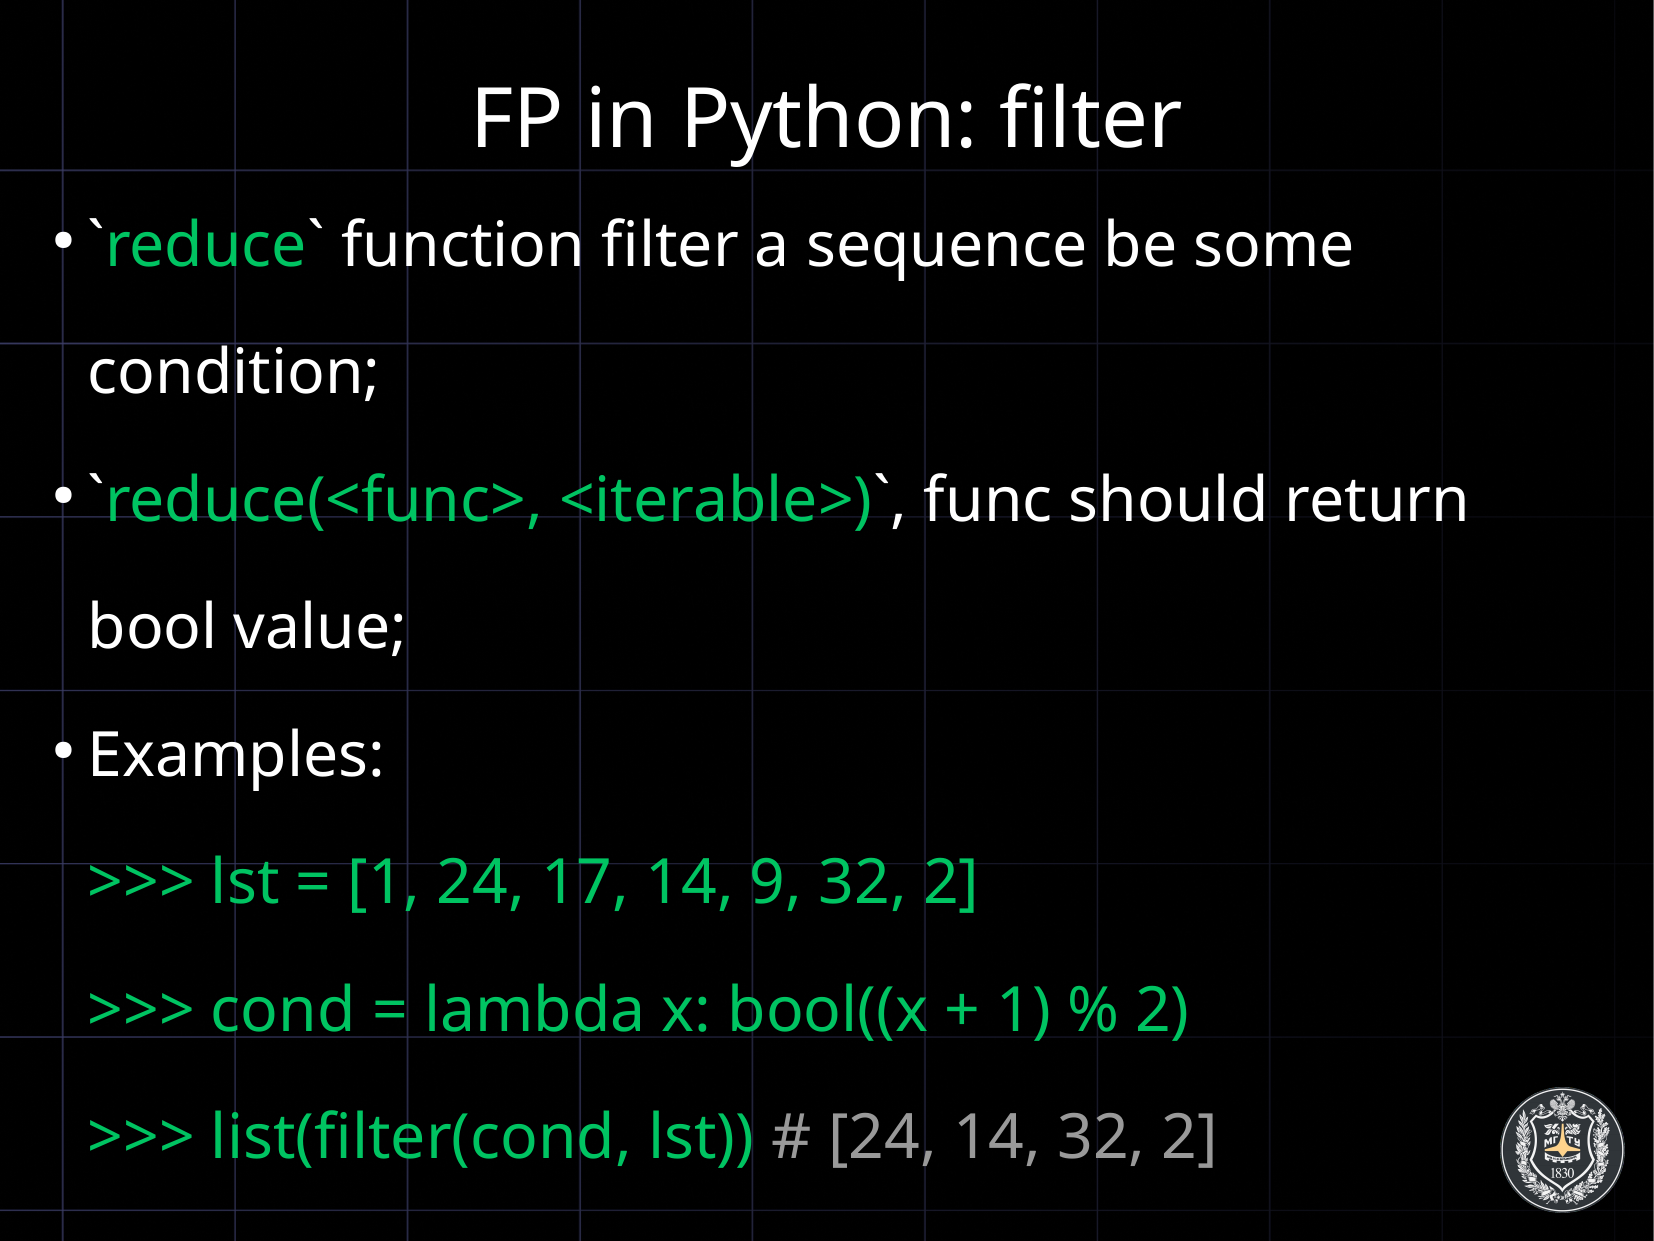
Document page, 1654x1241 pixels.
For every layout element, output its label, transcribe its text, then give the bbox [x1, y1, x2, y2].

text_box `reduce` function filter a sequence be some condition; `reduce(<func>, <iterable>)`, func should return bool value; Examples: >>> lst = [1, 24, 17, 14, 9, 32, 2] >>> cond = lambda x: bool((x + 1) % 2) >>> list(filter(cond, lst)) # [24, 14, 32, 2] [37, 150, 1576, 1241]
title FP in Python: filter [82, 37, 1571, 150]
picture [0, 0, 1654, 1241]
